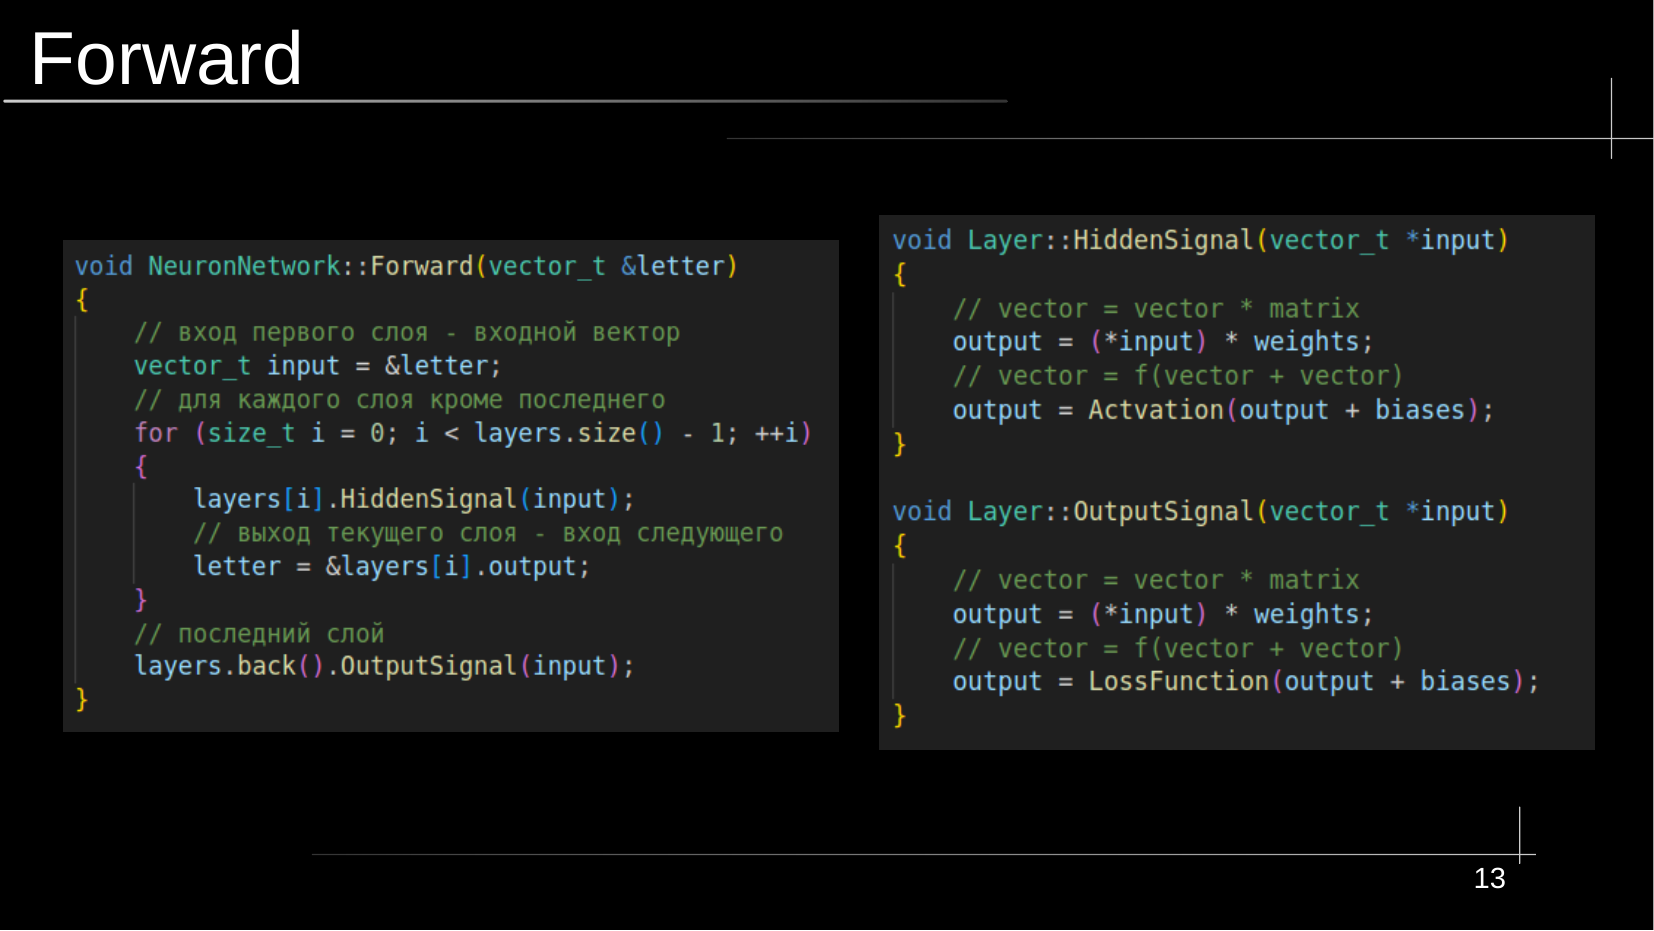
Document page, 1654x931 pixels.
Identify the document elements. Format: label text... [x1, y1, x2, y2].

picture [63, 240, 839, 732]
title Forward [29, 5, 1595, 113]
picture [879, 215, 1595, 750]
